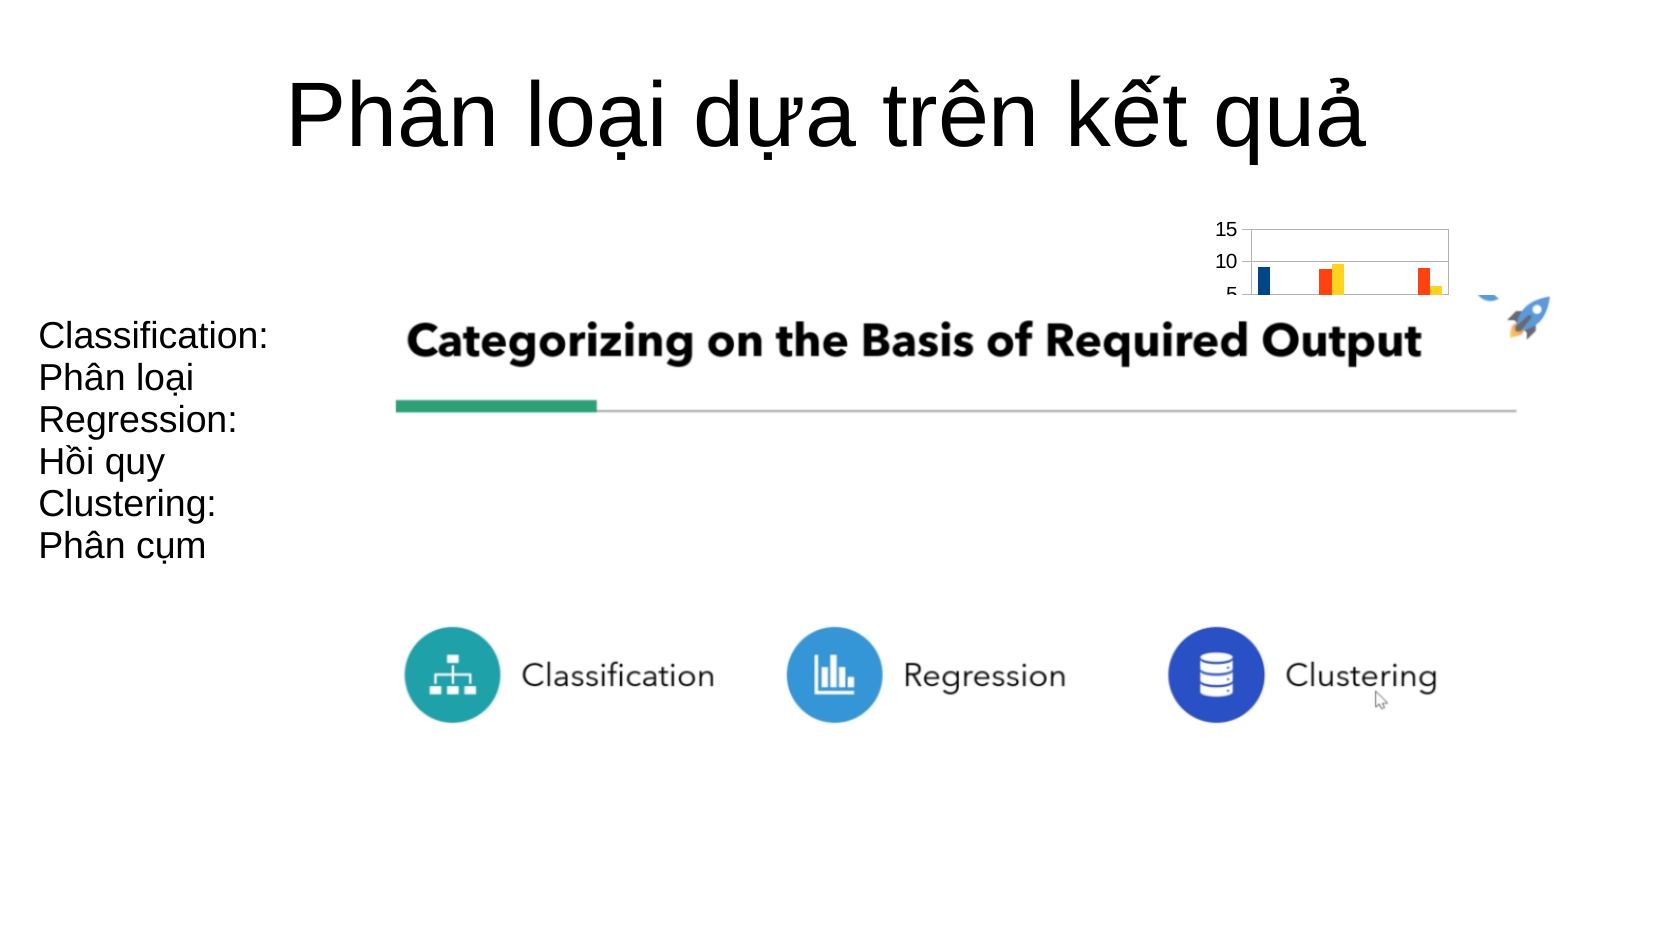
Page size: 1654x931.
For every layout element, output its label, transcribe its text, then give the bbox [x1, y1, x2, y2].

title Phân loại dựa trên kết quả [82, 37, 1571, 193]
picture [378, 295, 1560, 814]
text_box Classification: Phân loại Regression: Hồi quy Clustering: Phân cụm [23, 307, 355, 574]
chart [82, 217, 1571, 758]
